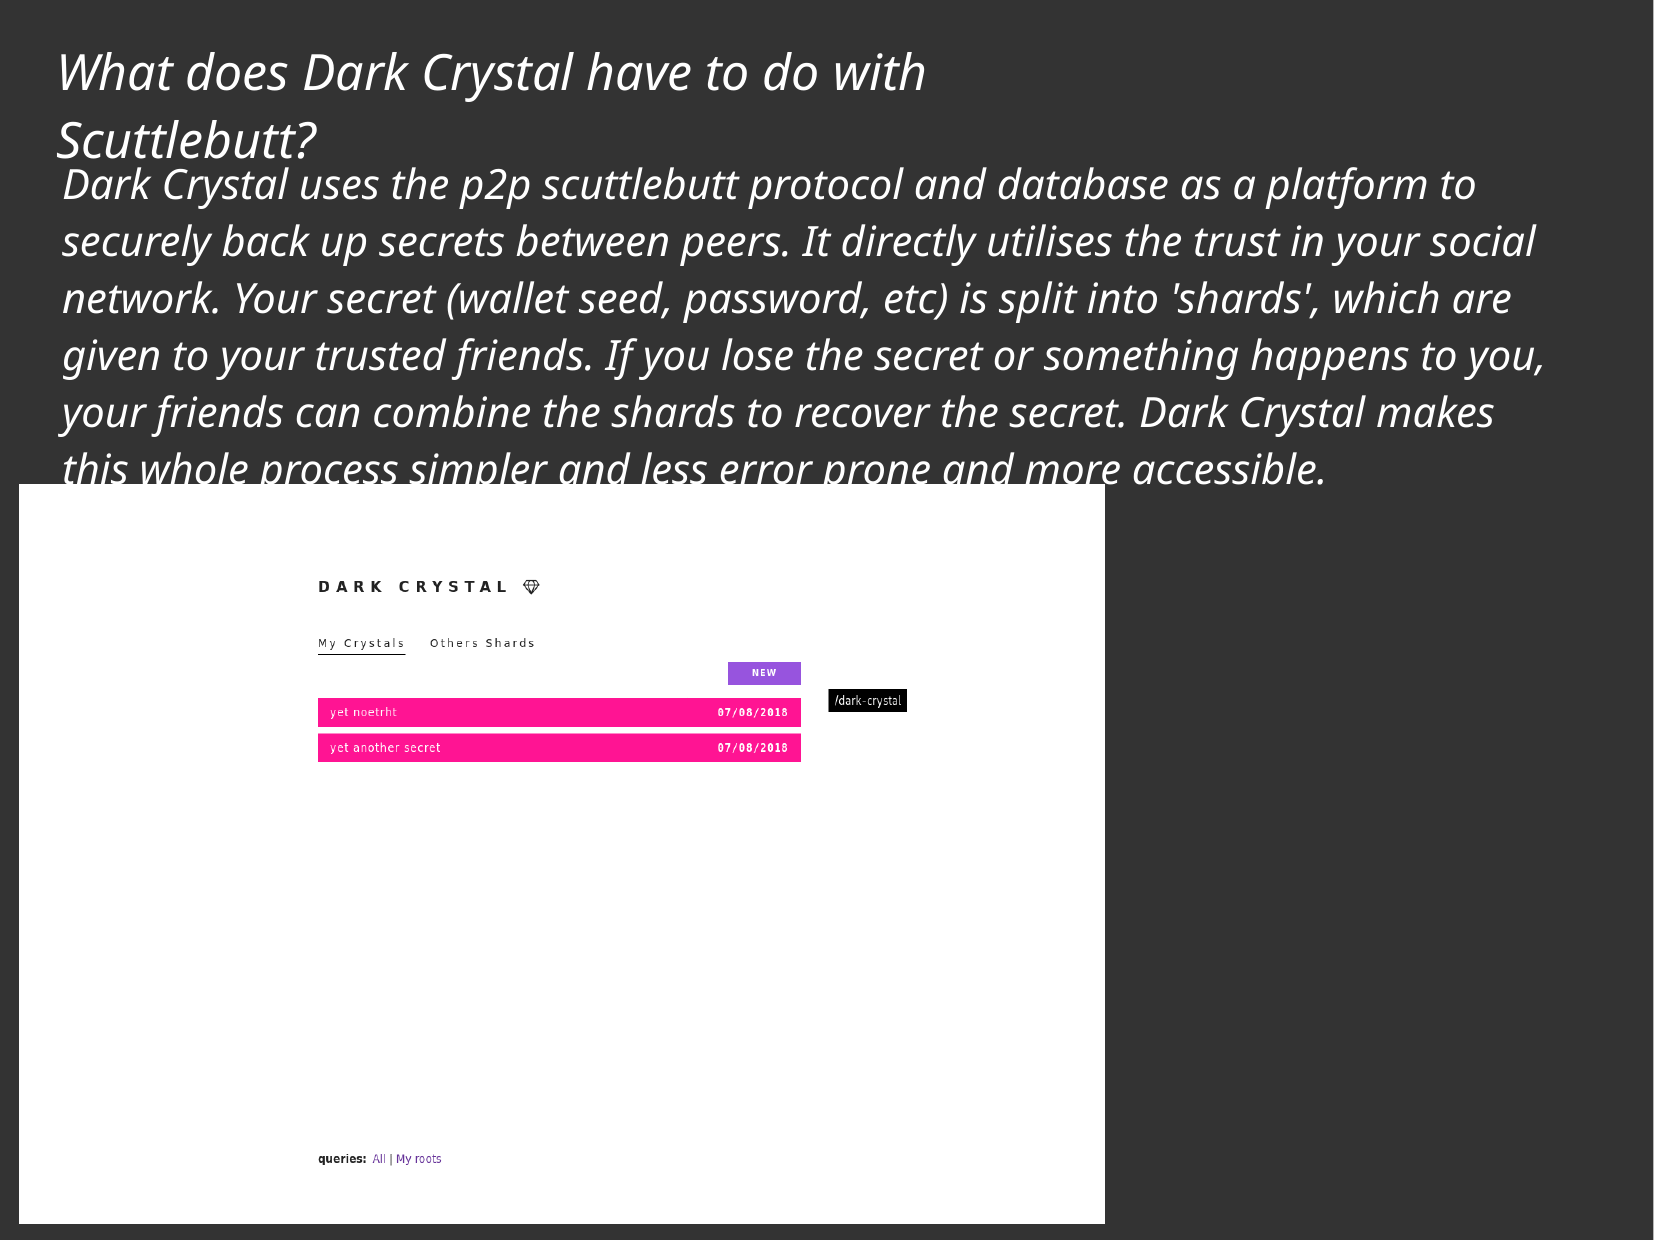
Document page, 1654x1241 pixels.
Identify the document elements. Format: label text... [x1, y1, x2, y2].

text_box What does Dark Crystal have to do with Scuttlebutt? [41, 29, 1093, 109]
text_box Dark Crystal uses the p2p scuttlebutt protocol and database as a platform to securely back up secrets between peers. It directly utilises the trust in your social network. Your secret (wallet seed, password, etc) is split into 'shards', which are given to your trusted friends. If you lose the secret or something happens to you, your friends can combine the shards to recover the secret. Dark Crystal makes this whole process simpler and less error prone and more accessible. [47, 147, 1571, 443]
picture [19, 484, 1105, 1224]
